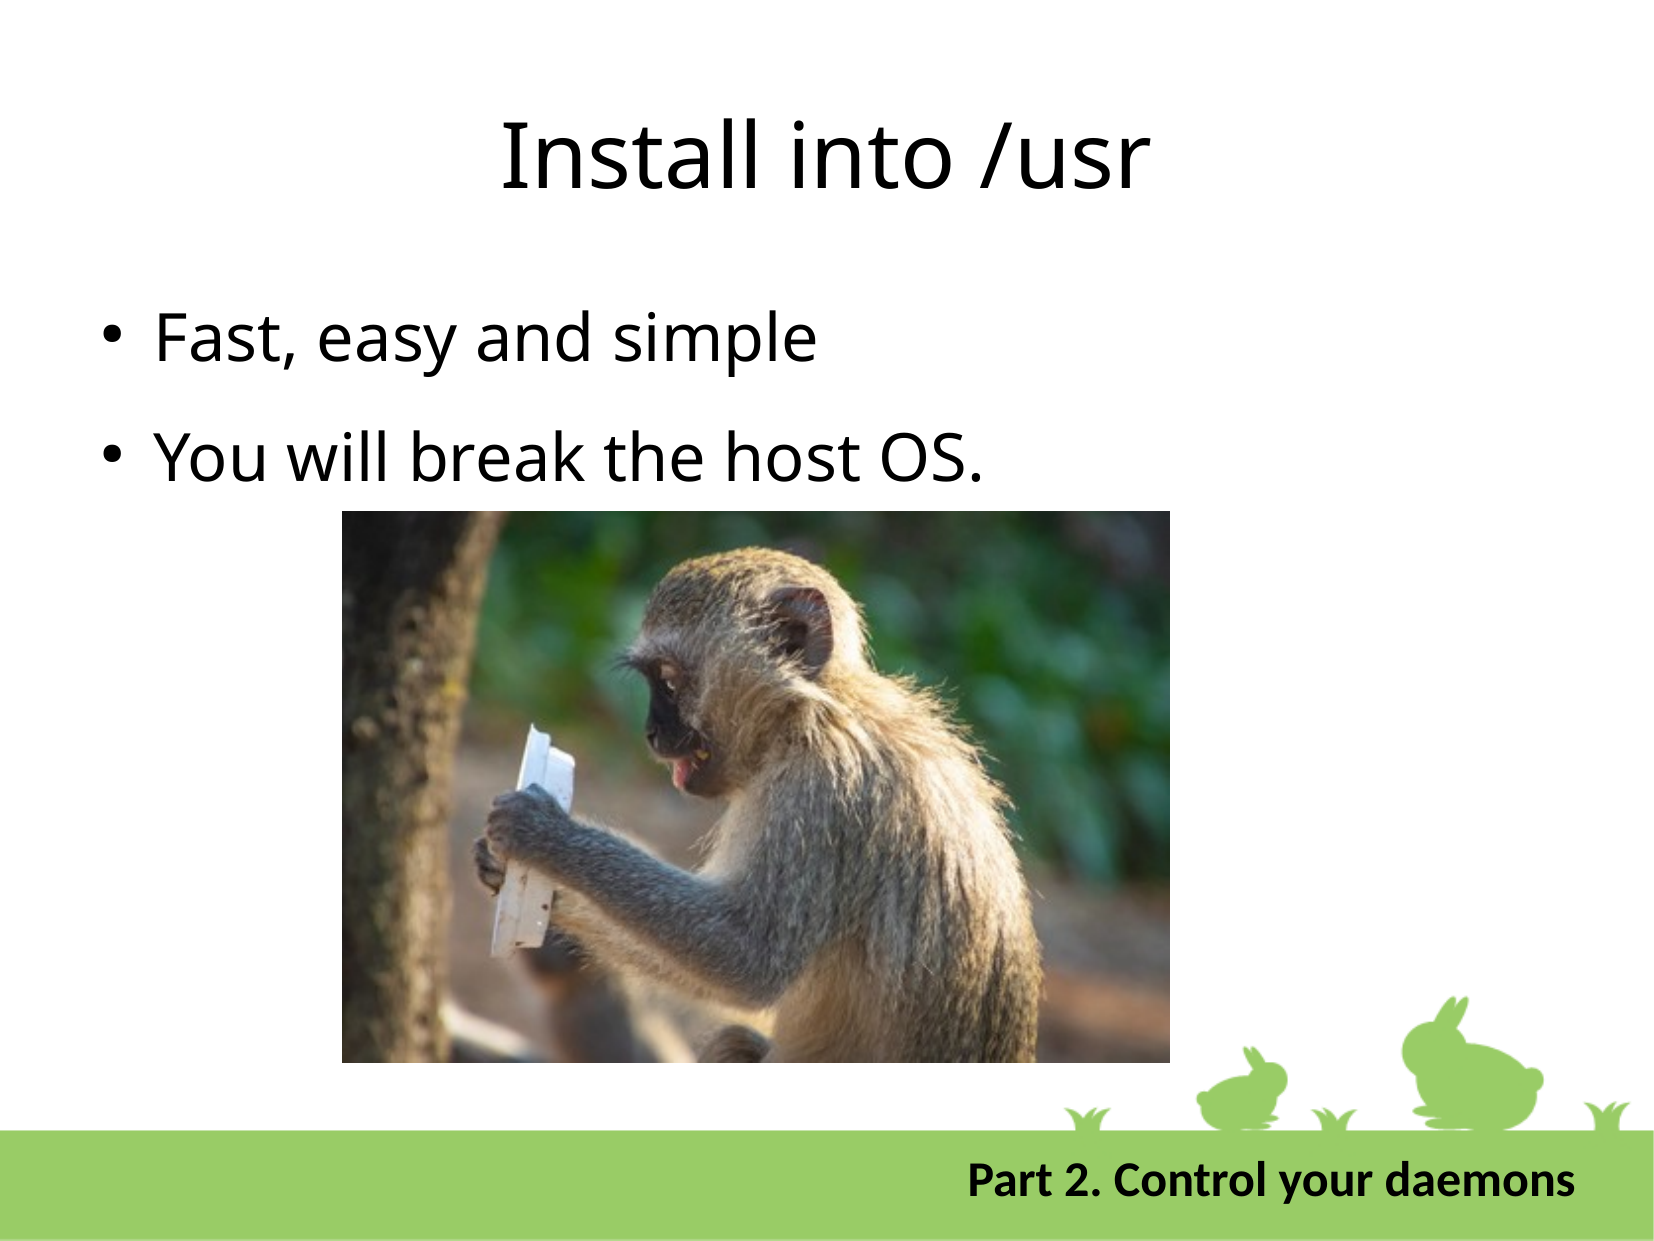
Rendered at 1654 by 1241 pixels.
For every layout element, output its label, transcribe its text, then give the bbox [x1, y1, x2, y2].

text_box Part 2. Control your daemons [874, 1151, 1614, 1217]
title Install into /usr [82, 49, 1571, 257]
picture [0, 0, 1654, 1241]
list Fast, easy and simple You will break the host OS. [82, 290, 1571, 1010]
